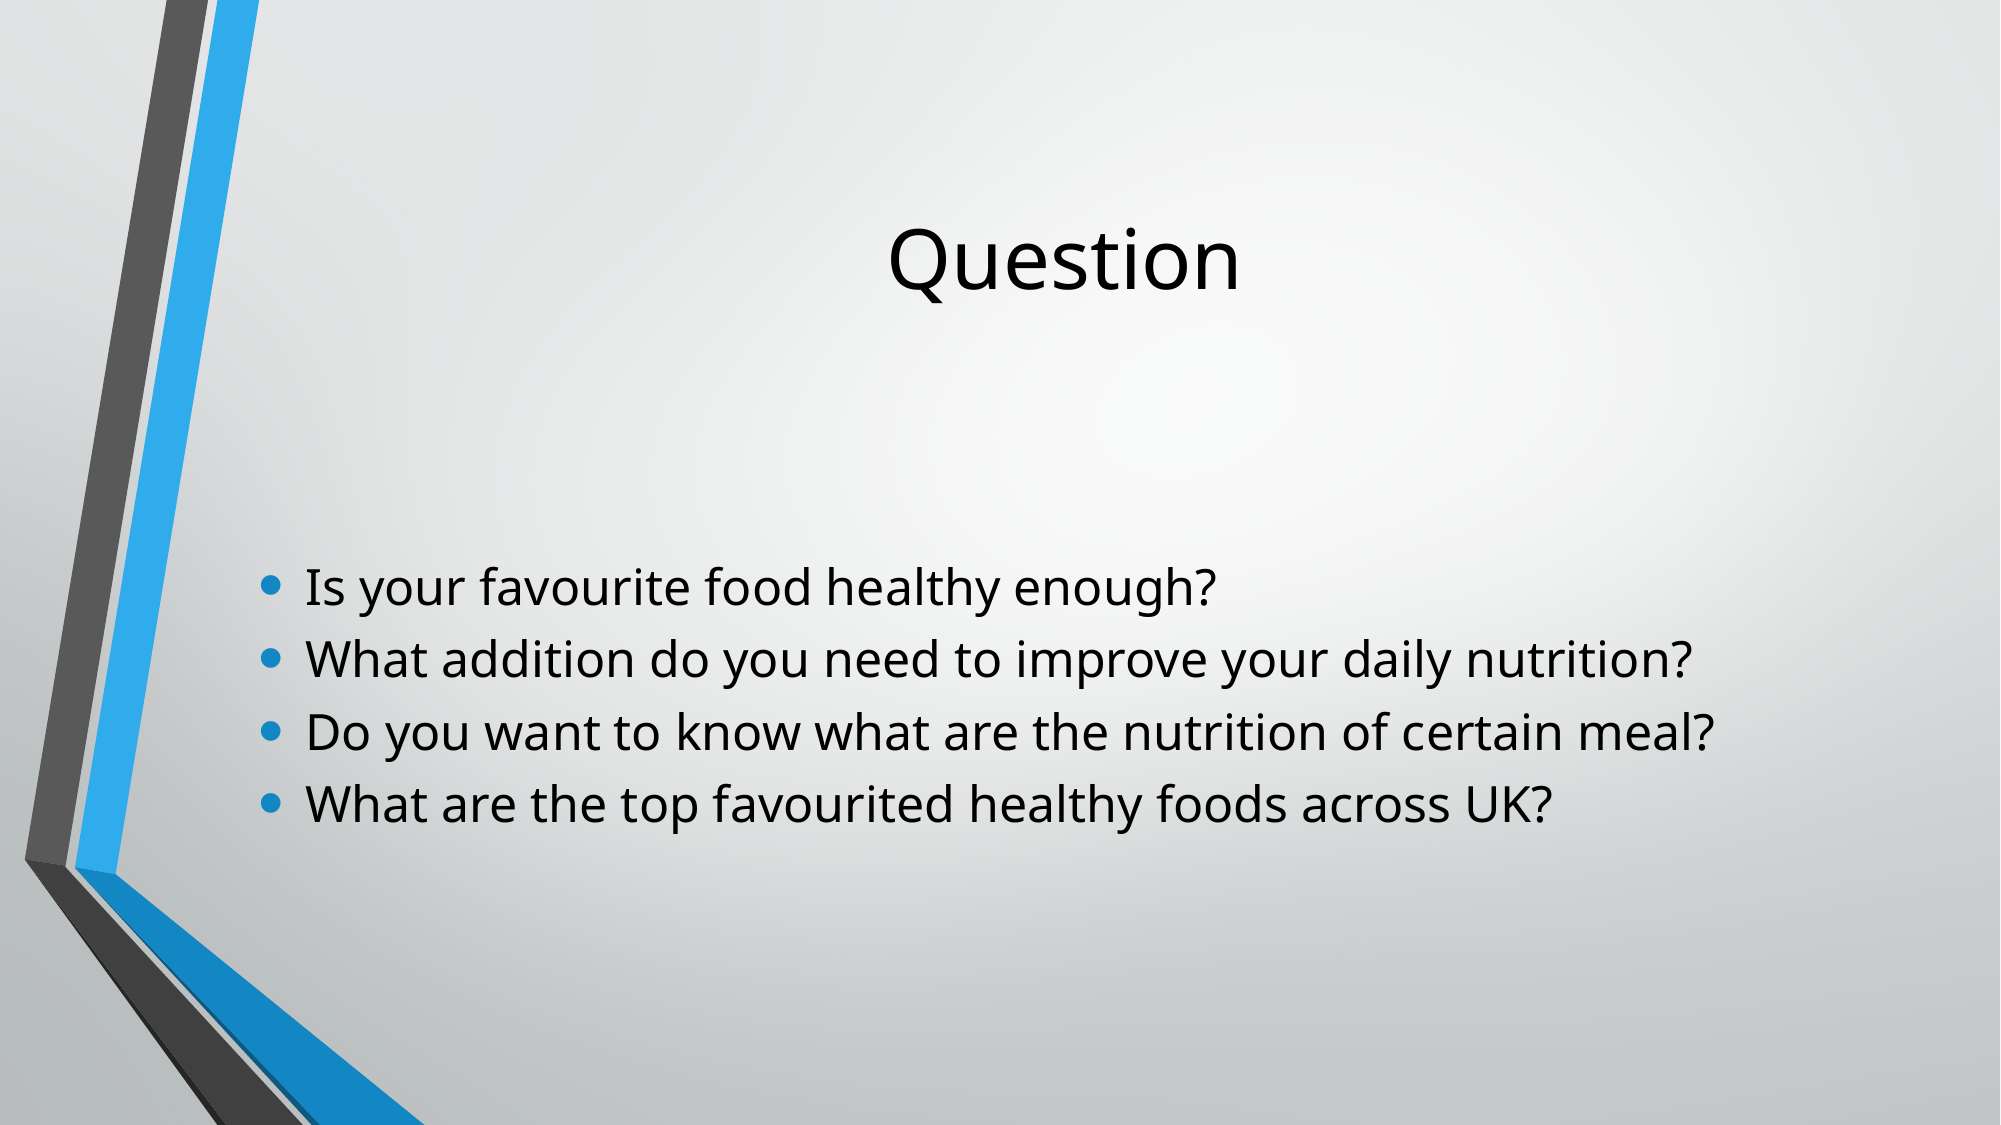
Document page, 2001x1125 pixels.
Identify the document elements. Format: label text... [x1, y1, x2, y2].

list Is your favourite food healthy enough? What addition do you need to improve your daily nutrition? Do you want to know what are the nutrition of certain meal? What are the top favourited healthy foods across UK? [243, 437, 1887, 950]
title Question [243, 112, 1887, 400]
